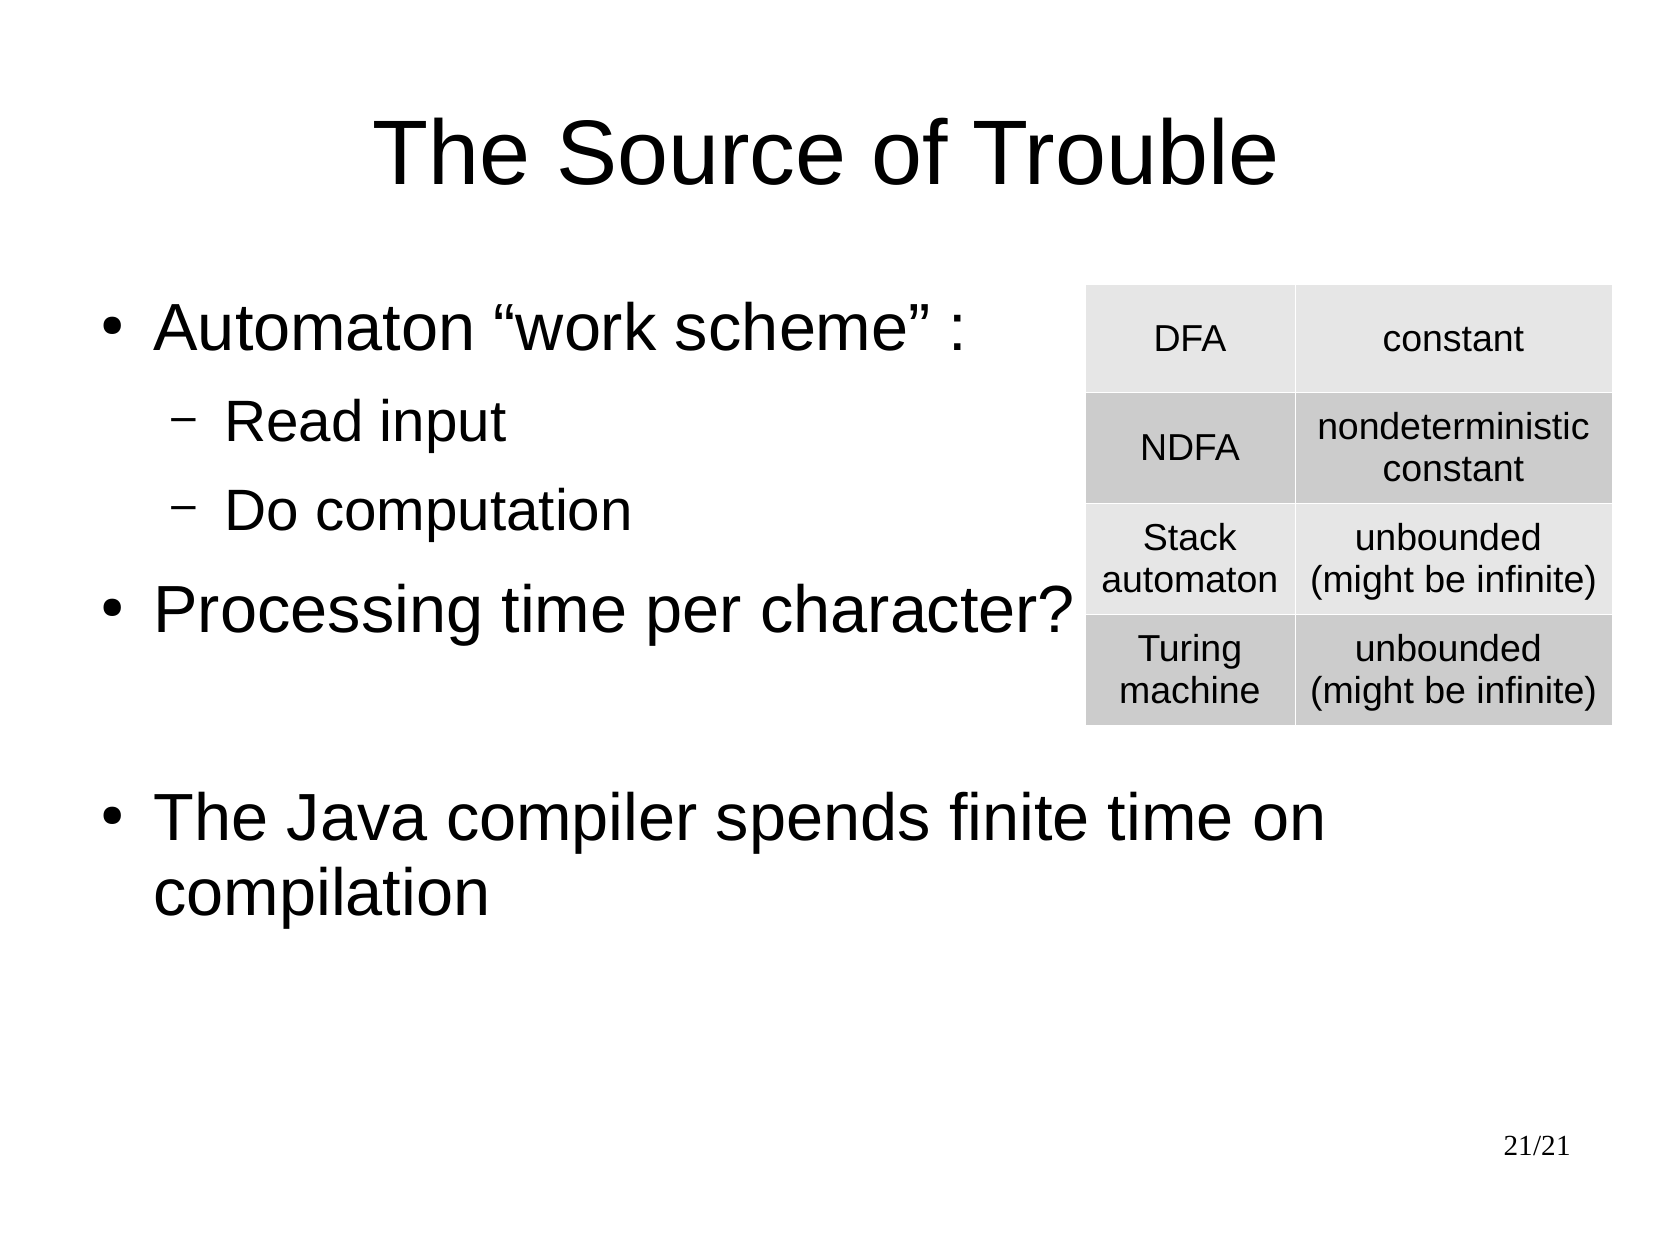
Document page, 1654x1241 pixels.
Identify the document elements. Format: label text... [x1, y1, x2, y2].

table_cell NDFA [1086, 393, 1295, 503]
list Automaton “work scheme” : Read input Do computation Processing time per character? The Java compiler spends finite time on compilation [82, 290, 1571, 1010]
table_cell nondeterministicconstant [1296, 393, 1612, 503]
table_header DFA [1086, 285, 1295, 392]
title The Source of Trouble [82, 49, 1571, 257]
table_cell Stack automaton [1086, 504, 1295, 614]
table_cell unbounded (might be infinite) [1296, 504, 1612, 614]
table_header constant [1296, 285, 1612, 392]
table_cell unbounded (might be infinite) [1296, 615, 1612, 725]
table_cell Turing machine [1086, 615, 1295, 725]
